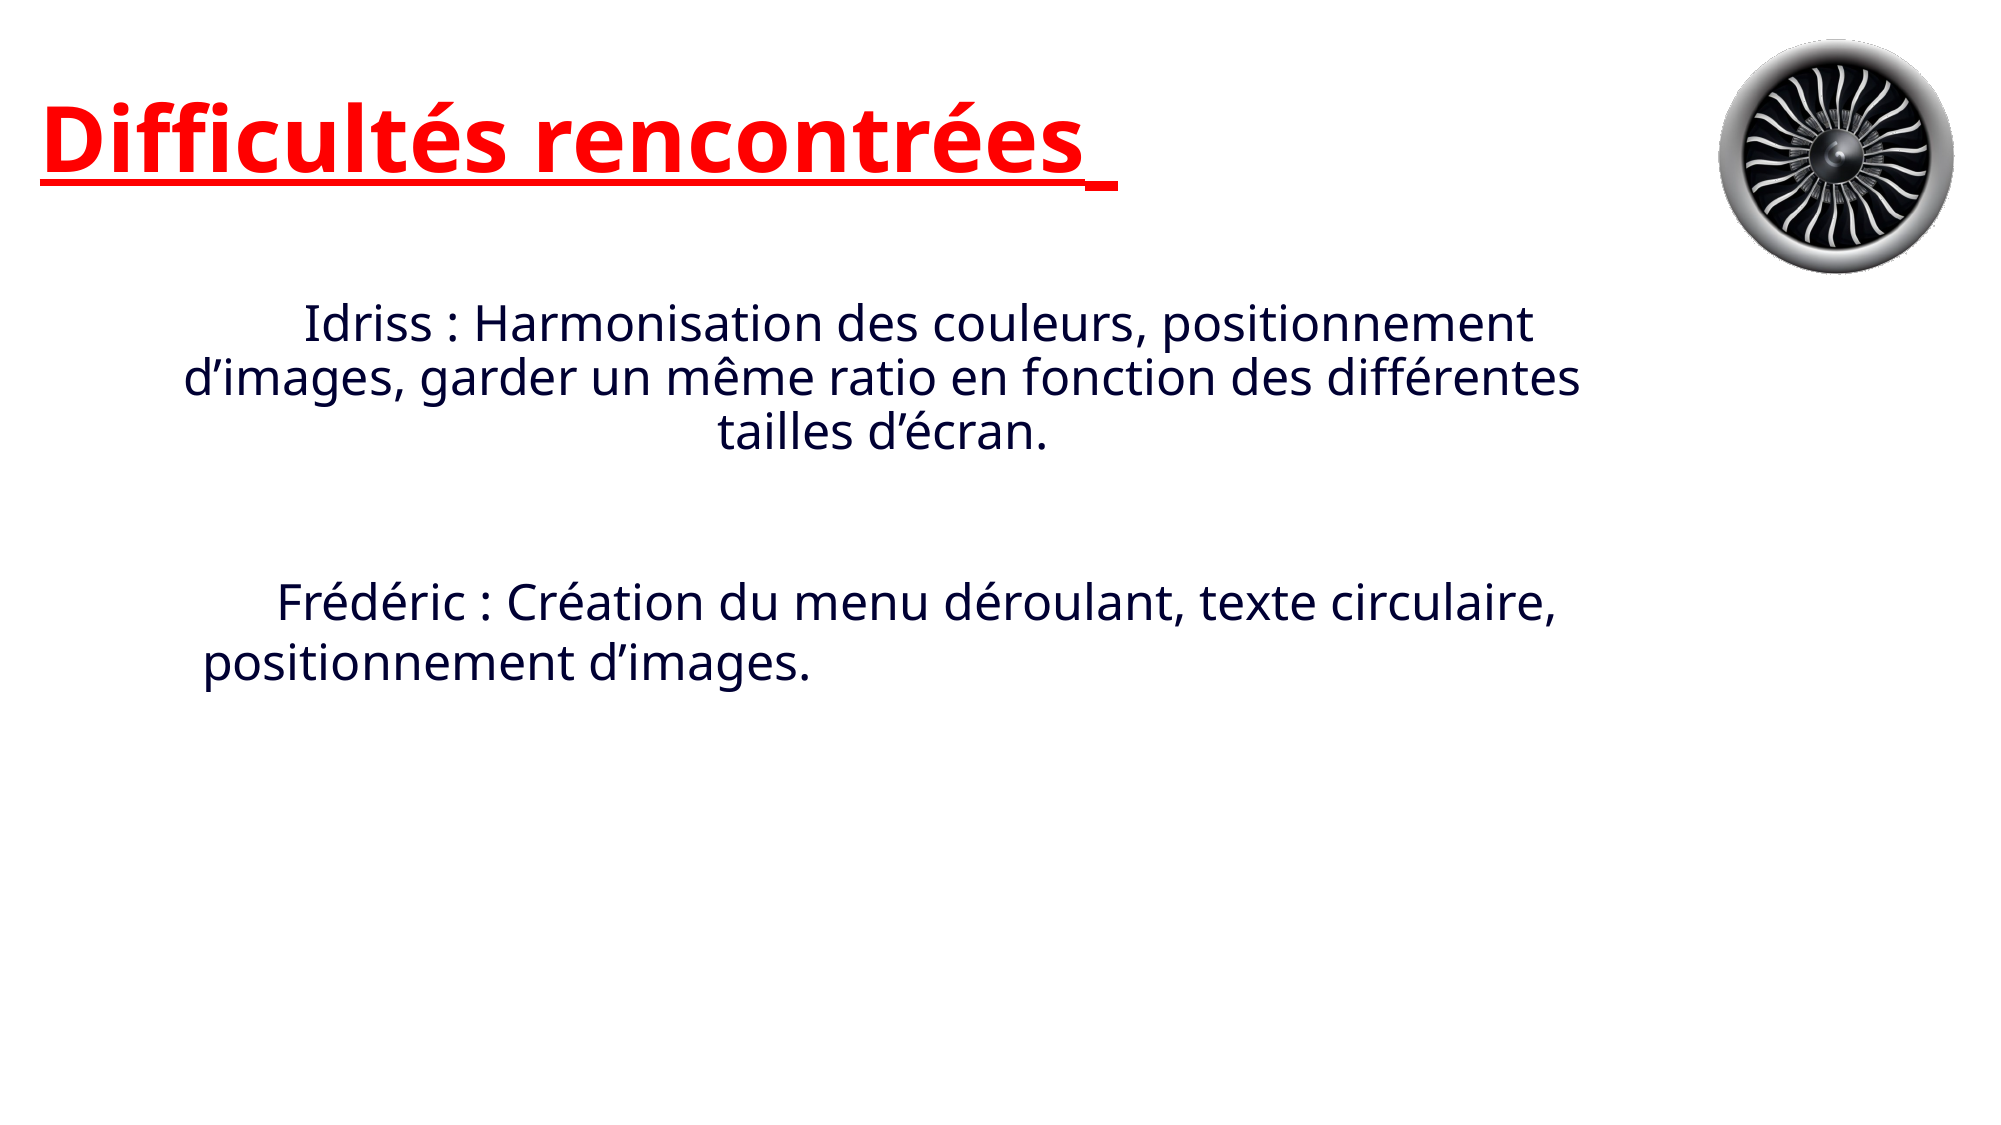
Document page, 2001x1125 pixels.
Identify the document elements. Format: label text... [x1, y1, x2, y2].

title Difficultés rencontrées [0, 0, 1329, 207]
picture [1697, 28, 1979, 296]
text_box Frédéric : Création du menu déroulant, texte circulaire, positionnement d’images. [187, 562, 1699, 699]
subtitle Idriss : Harmonisation des couleurs, positionnement d’images, garder un même ratio en fonction des différentes tailles d’écran. [133, 290, 1634, 563]
